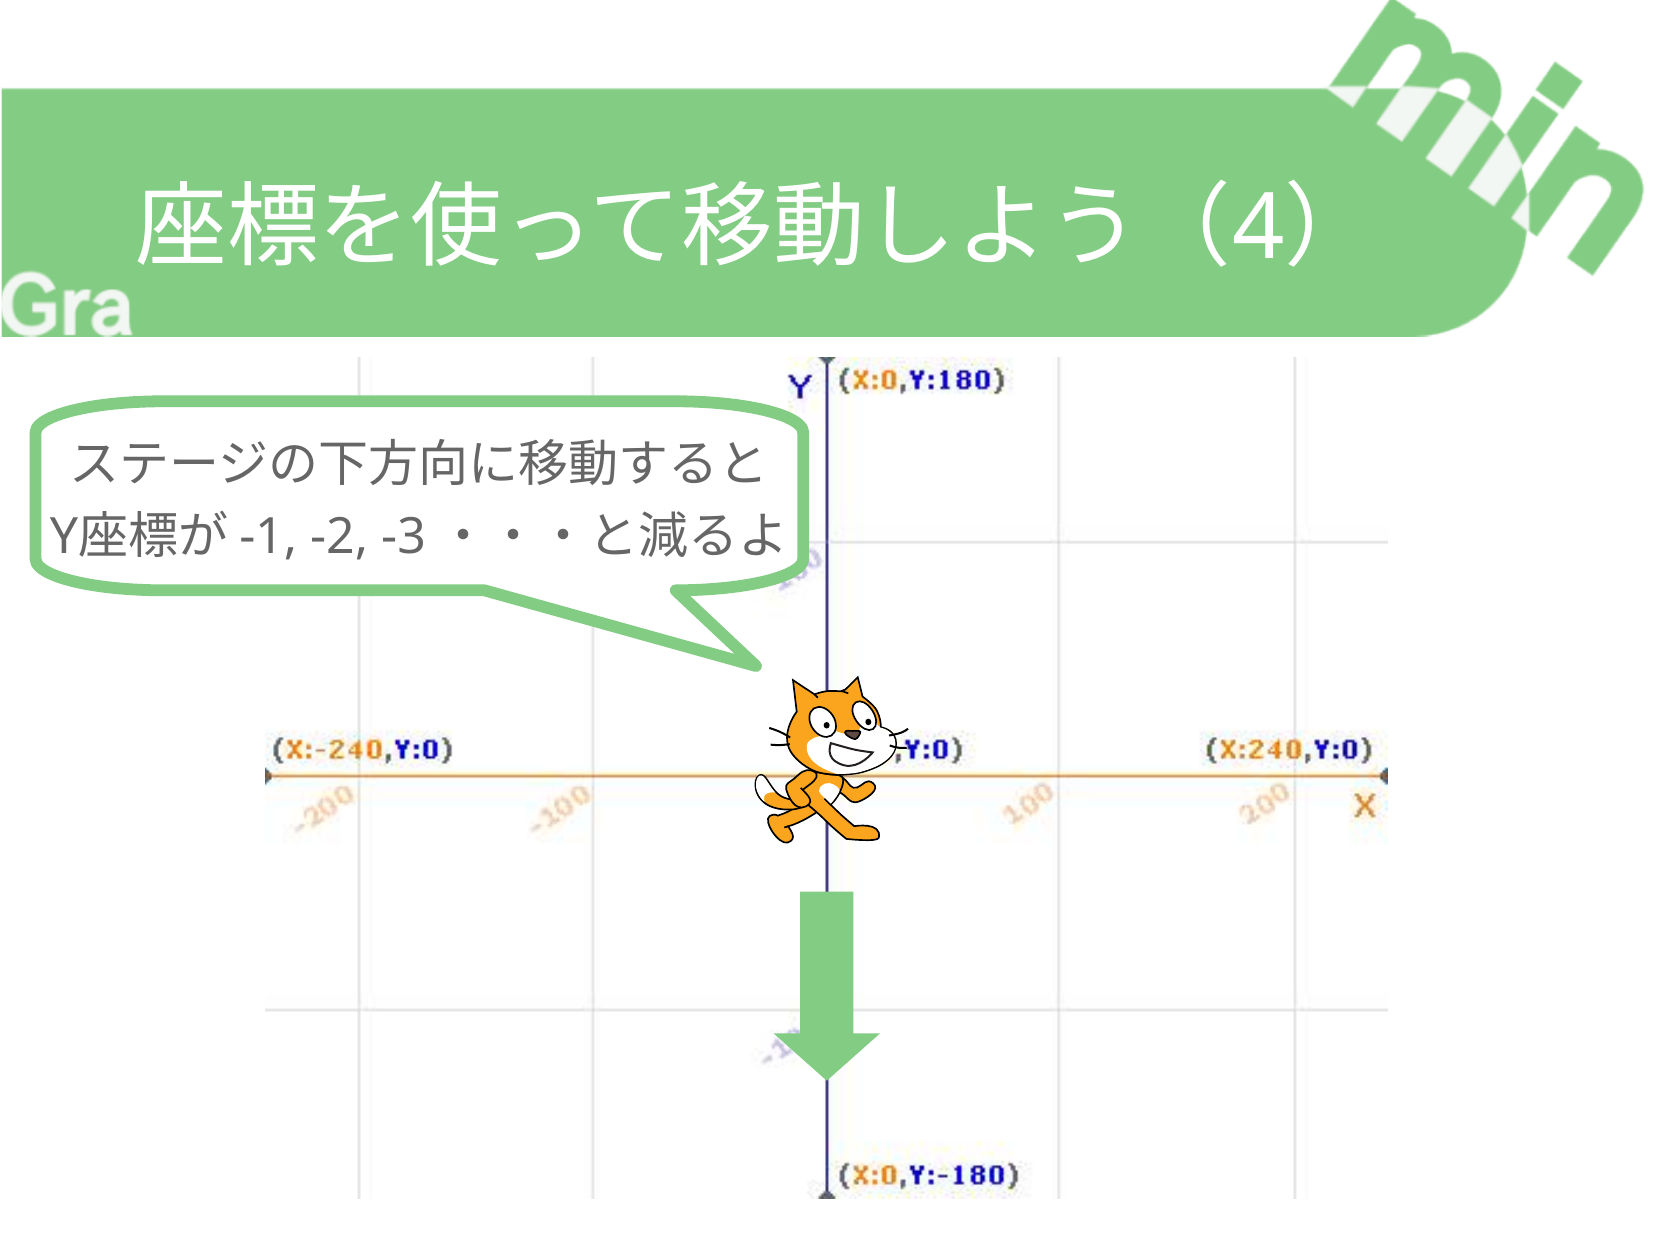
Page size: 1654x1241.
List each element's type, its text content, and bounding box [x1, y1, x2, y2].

picture [1, 0, 1654, 337]
picture [265, 357, 1388, 1199]
text_box [773, 891, 880, 1081]
text_box ステージの下方向に移動すると Y座標が -1, -2, -3 ・・・と減るよ [35, 401, 804, 667]
title 座標を使って移動しよう（4） [11, 147, 1501, 290]
